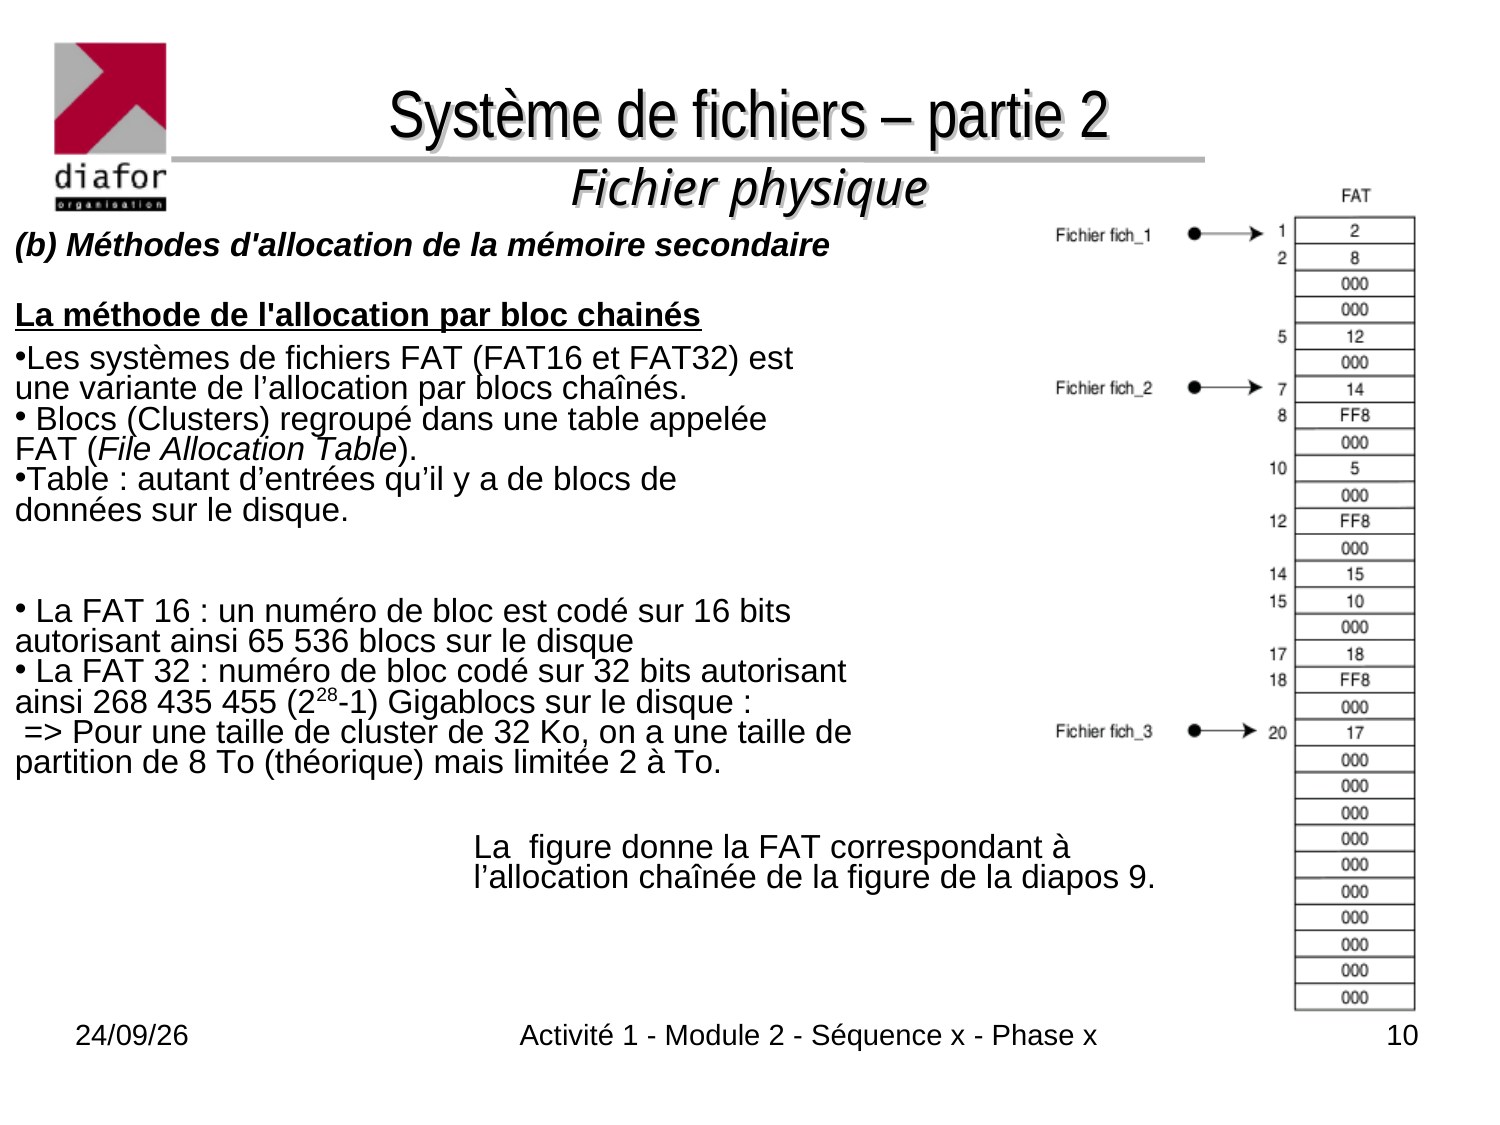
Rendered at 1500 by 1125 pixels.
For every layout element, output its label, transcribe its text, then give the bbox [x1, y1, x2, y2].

text_box La figure donne la FAT correspondant à l’allocation chaînée de la figure de la diapos 9. [458, 826, 1211, 903]
text_box La FAT 16 : un numéro de bloc est codé sur 16 bits autorisant ainsi 65 536 blocs sur le disque La FAT 32 : numéro de bloc codé sur 32 bits autorisant ainsi 268 435 455 (228-1) Gigablocs sur le disque : => Pour une taille de cluster de 32 Ko, on a une taille de partition de 8 To (théorique) mais limitée 2 à To. [0, 590, 916, 788]
text_box La méthode de l'allocation par bloc chainés [0, 295, 768, 337]
text_box Les systèmes de fichiers FAT (FAT16 et FAT32) est une variante de l’allocation par blocs chaînés. Blocs (Clusters) regroupé dans une table appelée FAT (File Allocation Table). Table : autant d’entrées qu’il y a de blocs de données sur le disque. [0, 337, 827, 535]
picture [53, 42, 168, 213]
title Système de fichiers – partie 2 Fichier physique [75, 45, 1426, 250]
picture [1015, 169, 1455, 1022]
text_box (b) Méthodes d'allocation de la mémoire secondaire [0, 224, 847, 270]
